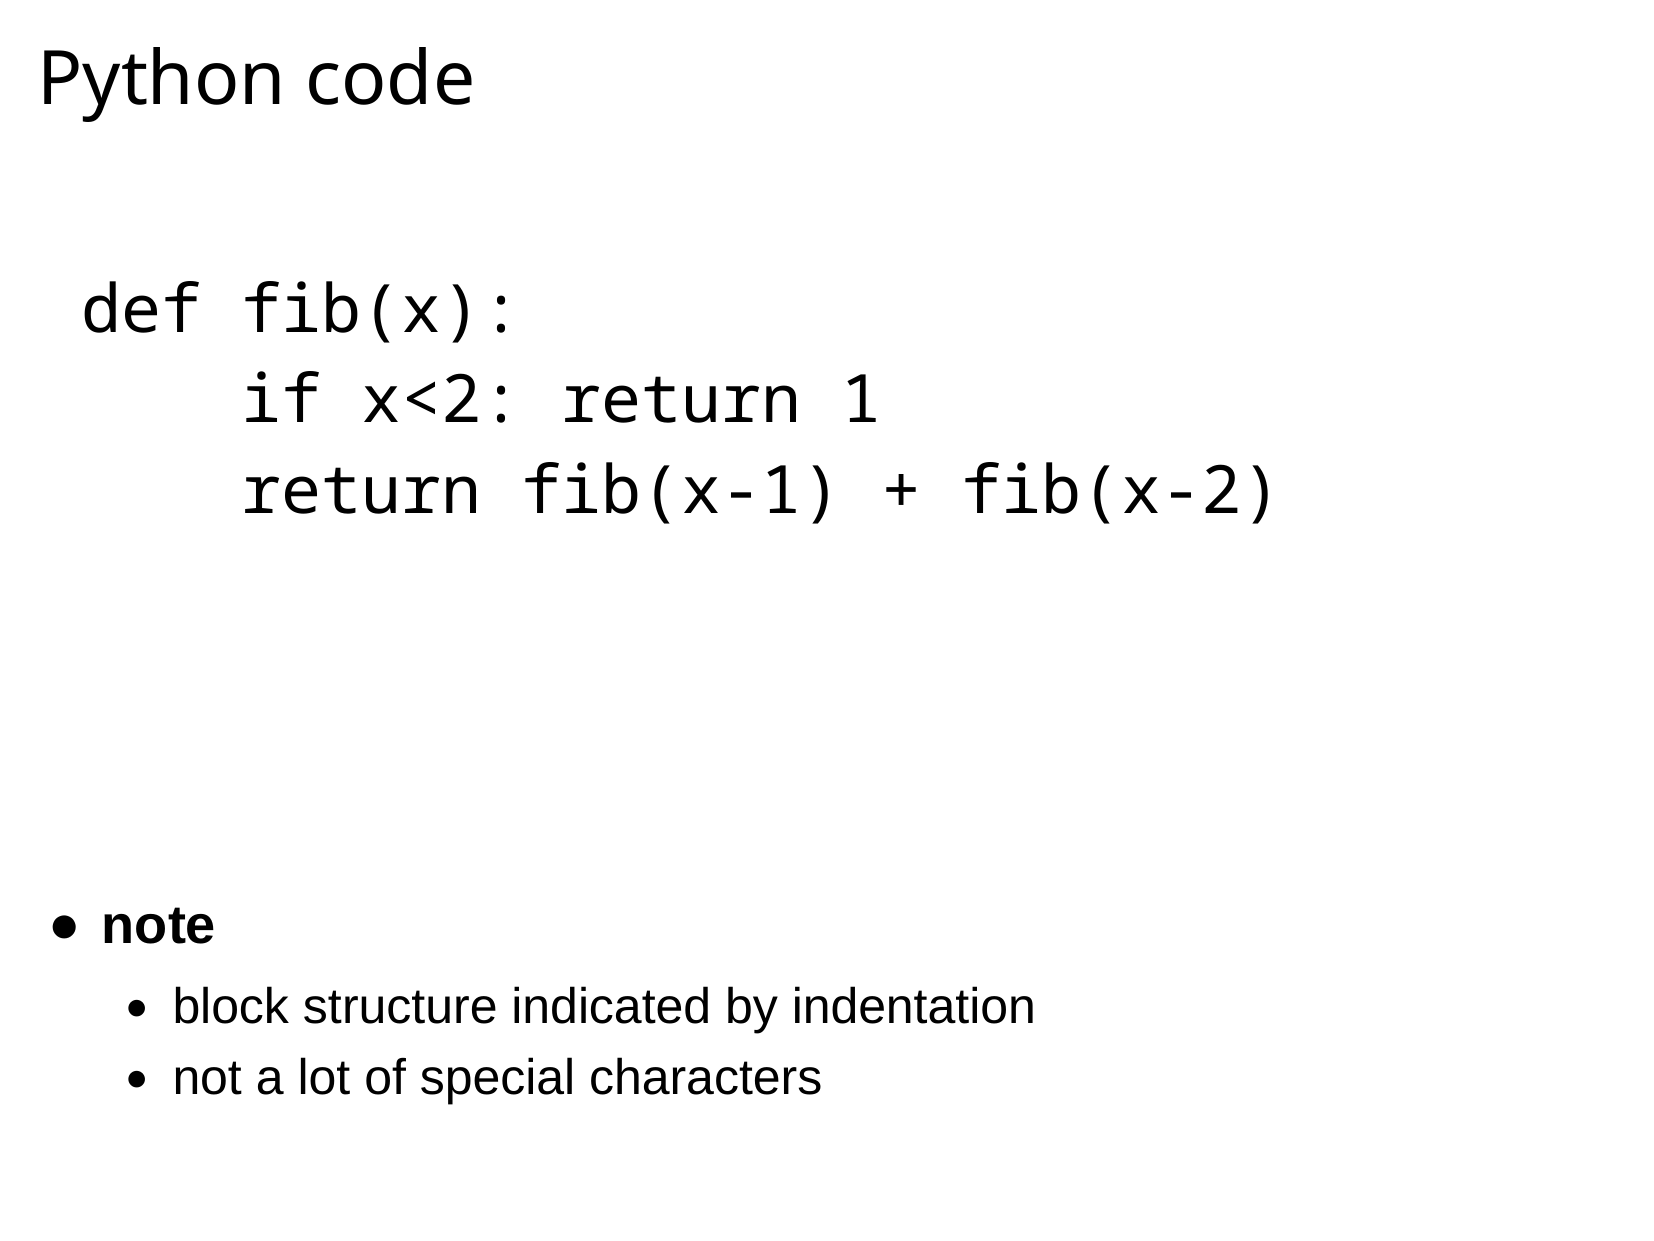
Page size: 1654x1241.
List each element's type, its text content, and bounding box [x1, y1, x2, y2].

title Python code [37, 0, 1613, 151]
list note block structure indicated by indentation not a lot of special characters [30, 766, 1654, 1233]
text_box def fib(x): if x<2: return 1 return fib(x-1) + fib(x-2) [66, 253, 1546, 607]
